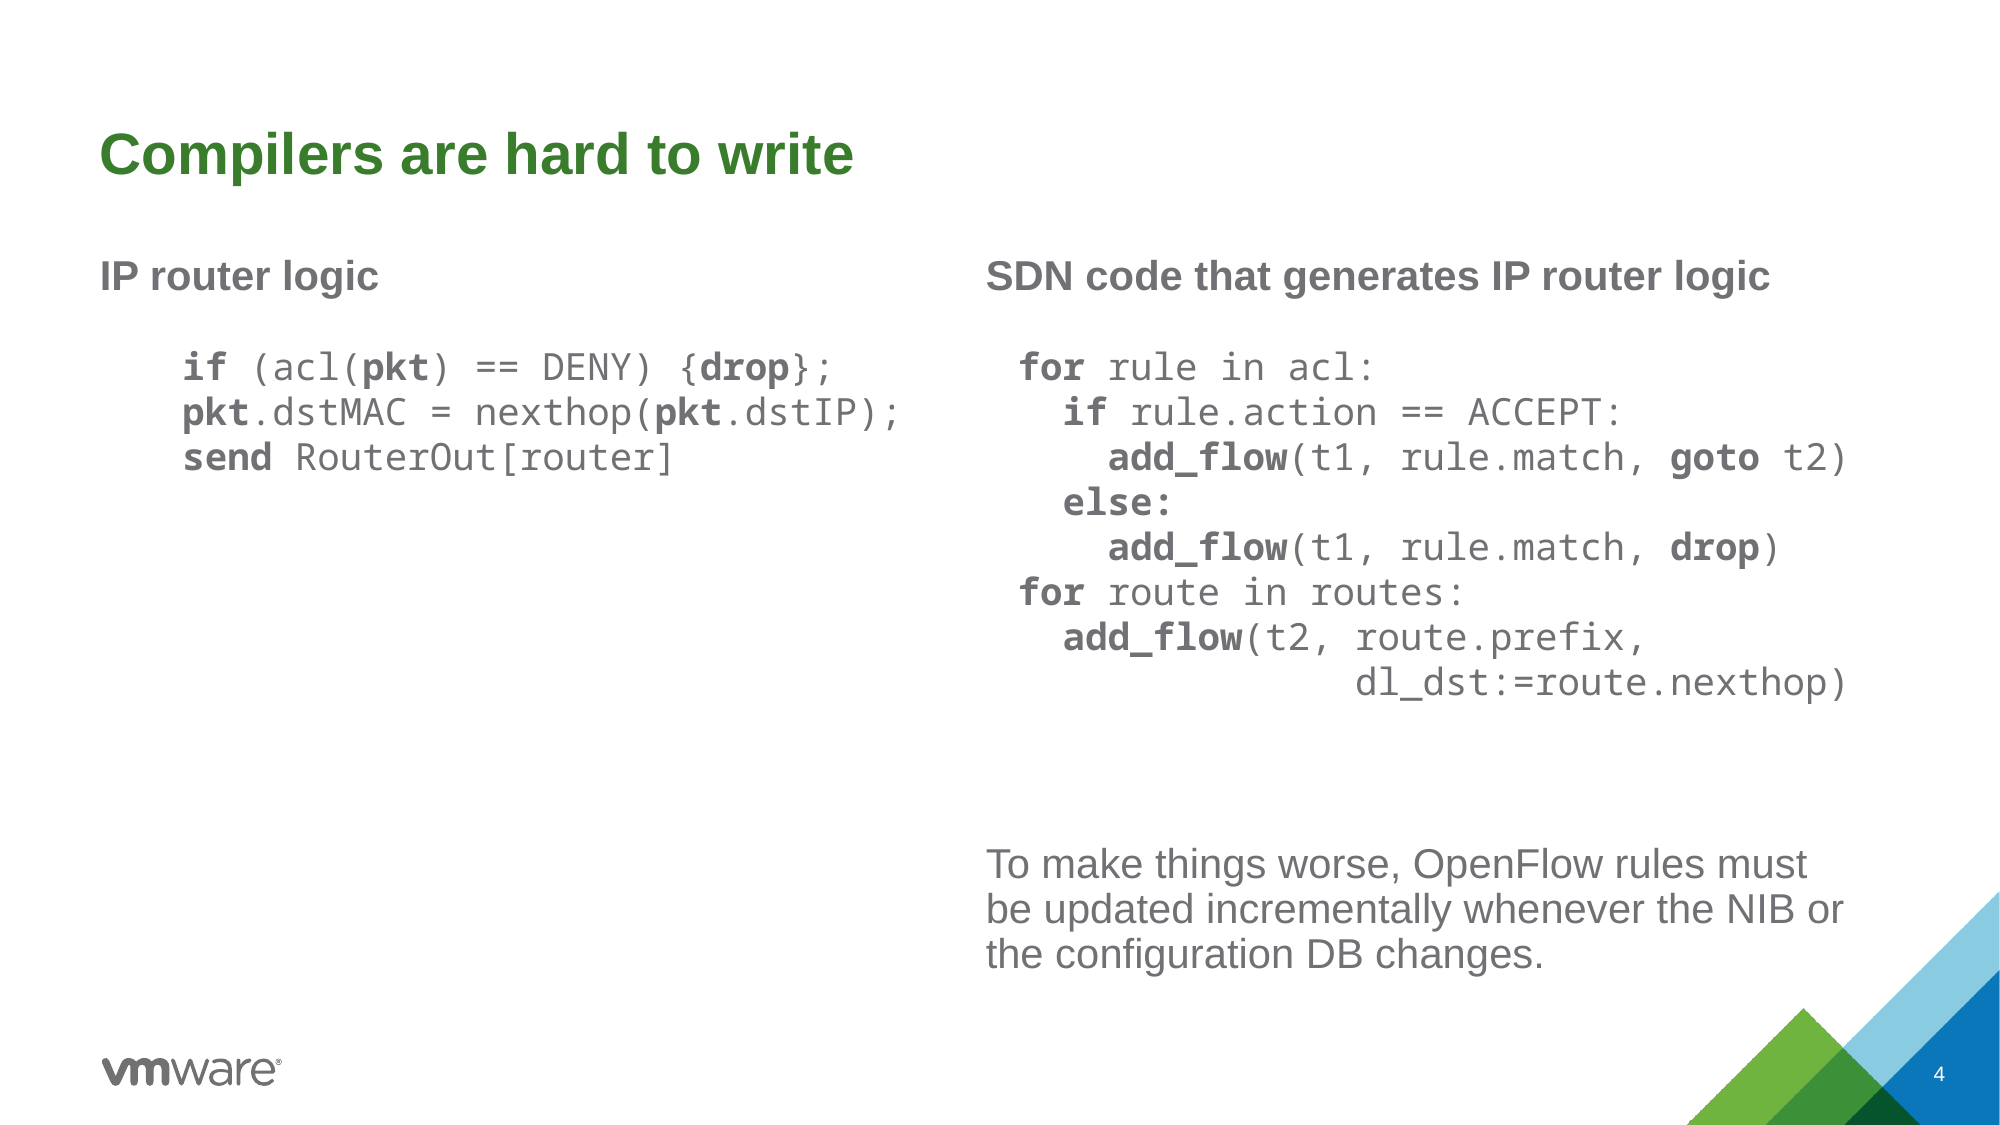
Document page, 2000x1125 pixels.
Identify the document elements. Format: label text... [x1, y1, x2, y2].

list IP router logic [99, 224, 960, 330]
list if (acl(pkt) == DENY) {drop}; pkt.dstMAC = nexthop(pkt.dstIP); send RouterOut[router] [99, 343, 960, 1106]
title Compilers are hard to write [99, 54, 1900, 188]
picture [1674, 887, 2000, 1125]
list To make things worse, OpenFlow rules must be updated incrementally whenever the NIB or the configuration DB changes. [985, 815, 1846, 1006]
list SDN code that generates IP router logic [985, 224, 1846, 330]
list for rule in acl: if rule.action == ACCEPT: add_flow(t1, rule.match, goto t2) else: add_flow(t1, rule.match, drop) for route in routes: add_flow(t2, route.prefix, dl_dst:=route.nexthop) [979, 343, 1951, 796]
slide_number <number> [1902, 1060, 1977, 1085]
